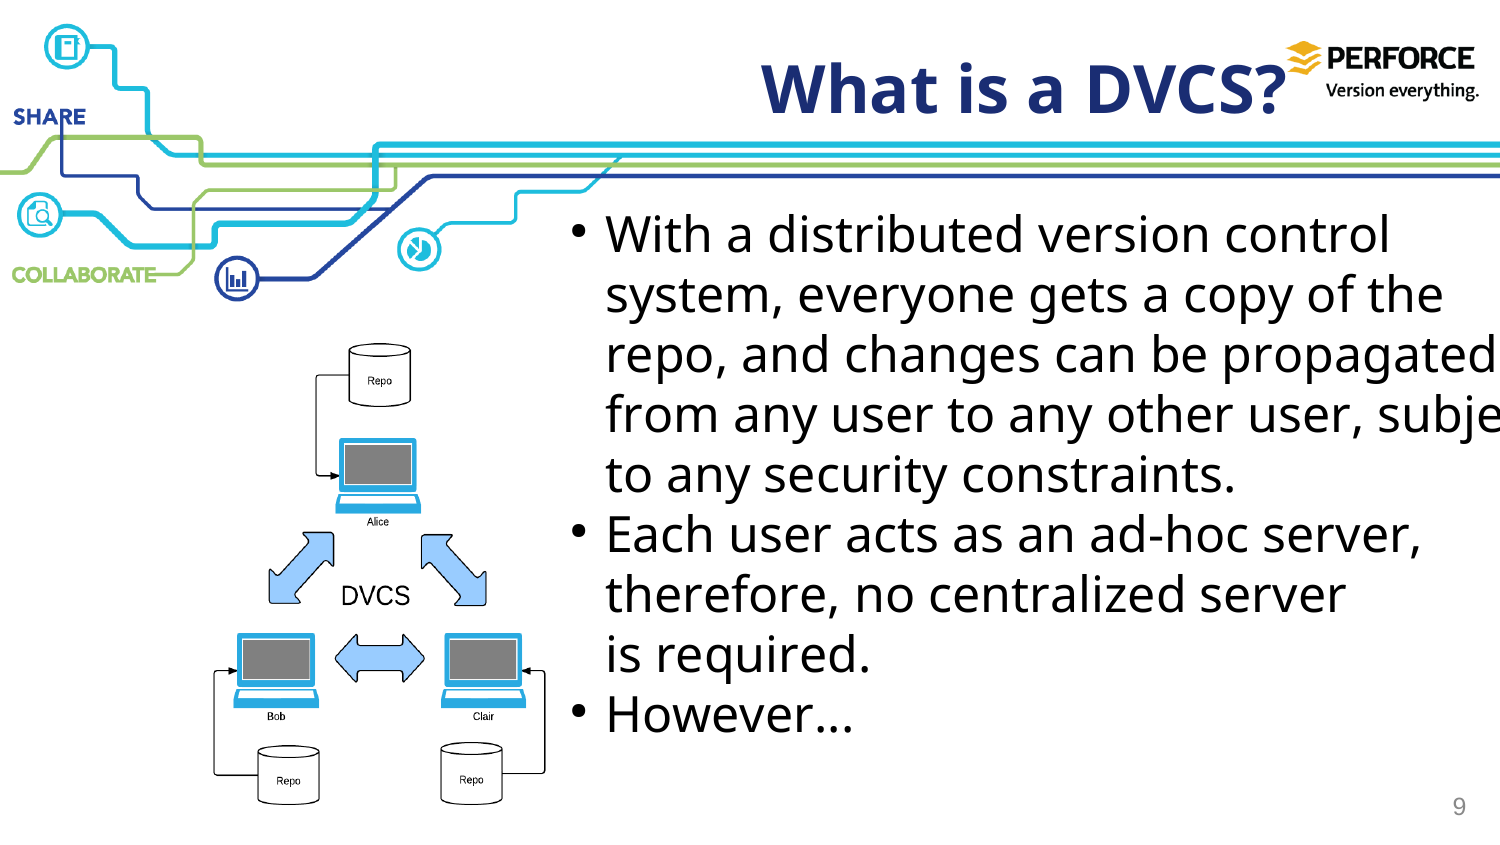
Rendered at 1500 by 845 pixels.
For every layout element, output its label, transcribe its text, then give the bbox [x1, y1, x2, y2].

picture [0, 0, 1500, 845]
title What is a DVCS? [746, 39, 1500, 136]
text_box With a distributed version control system, everyone gets a copy of the repo, and changes can be propagated from any user to any other user, subject to any security constraints. Each user acts as an ad-hoc server, therefore, no centralized server is required. However... [555, 195, 1500, 751]
text_box <number> [1131, 782, 1482, 828]
